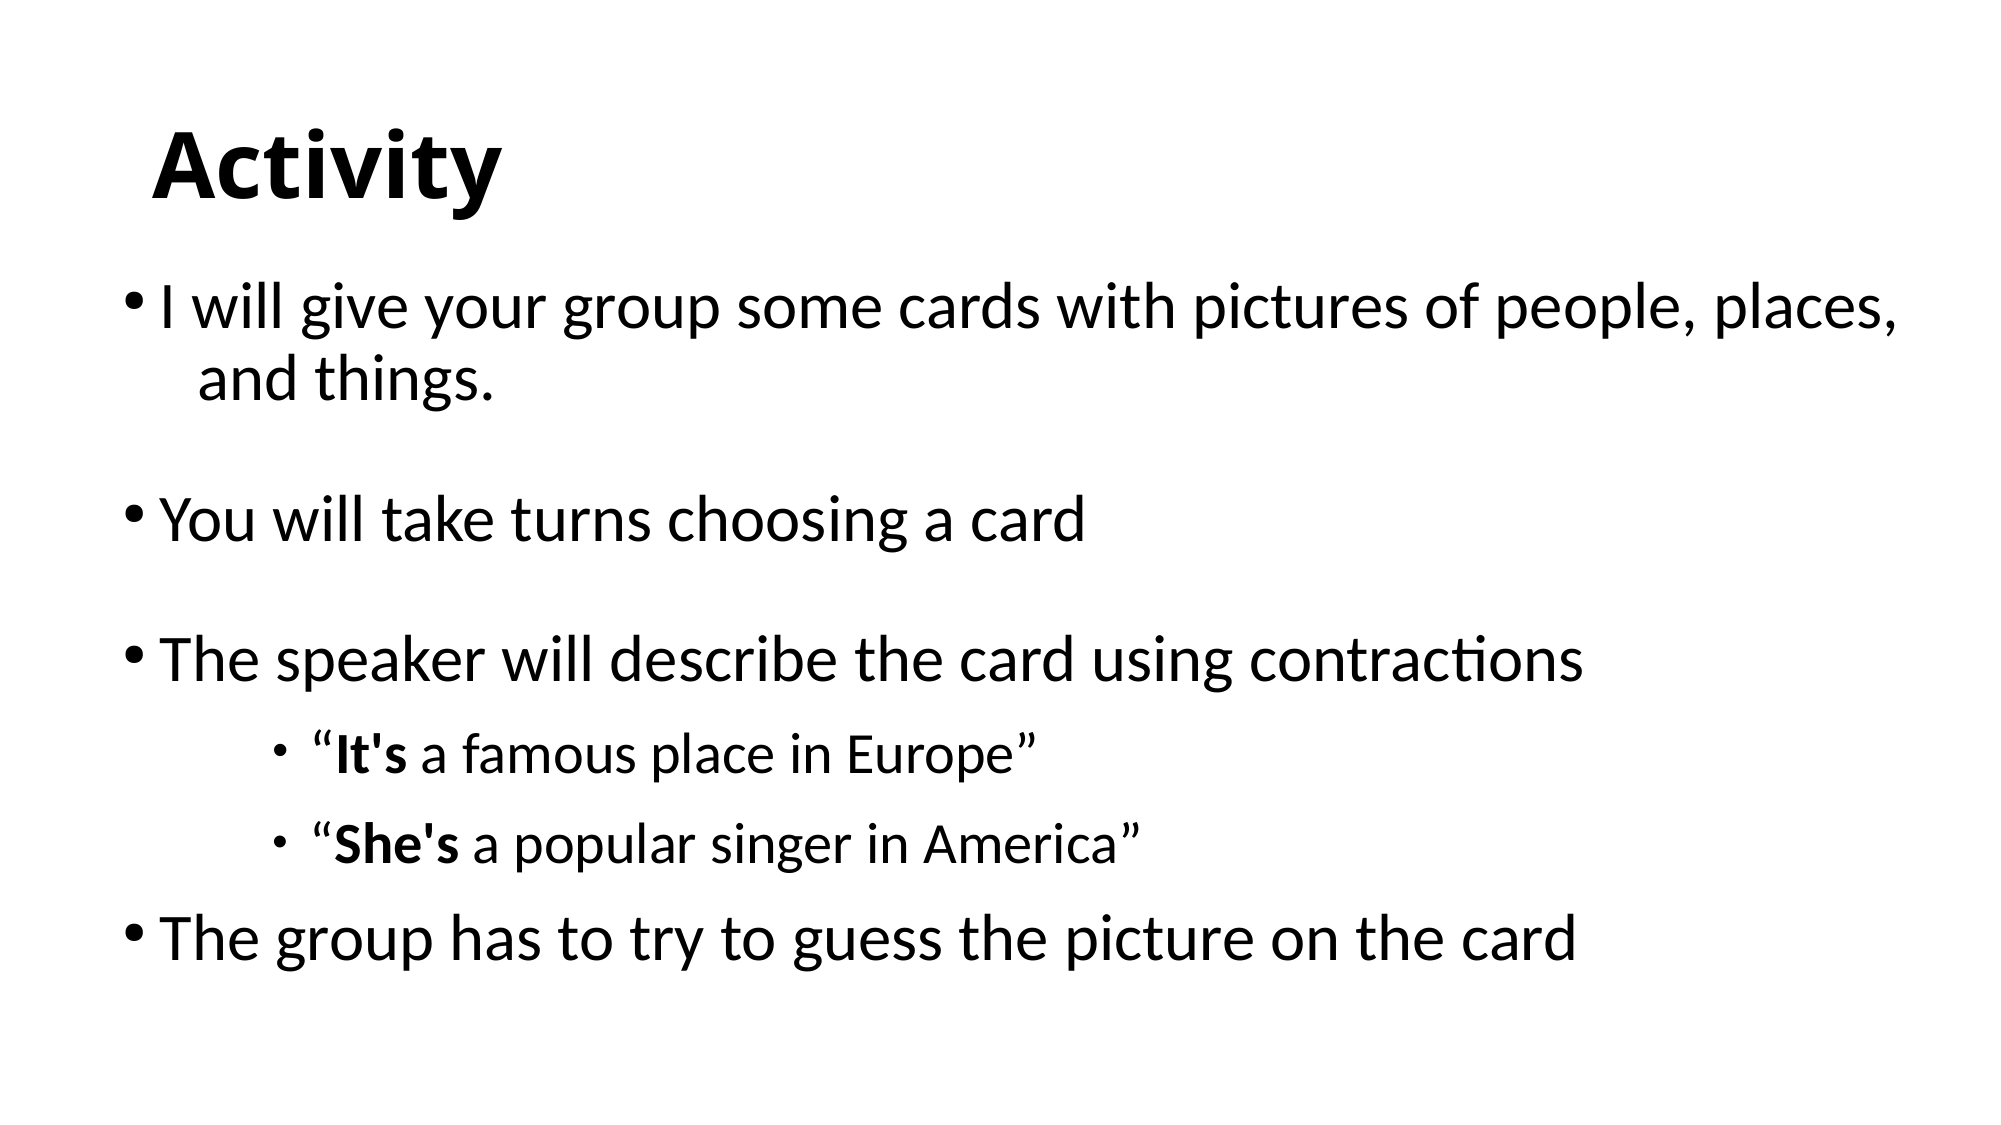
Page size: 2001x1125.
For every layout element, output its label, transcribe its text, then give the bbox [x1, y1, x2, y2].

list I will give your group some cards with pictures of people, places, and things. You will take turns choosing a card The speaker will describe the card using contractions “It's a famous place in Europe” “She's a popular singer in America” The group has to try to guess the picture on the card [107, 263, 1924, 1053]
title Activity [137, 59, 1863, 263]
